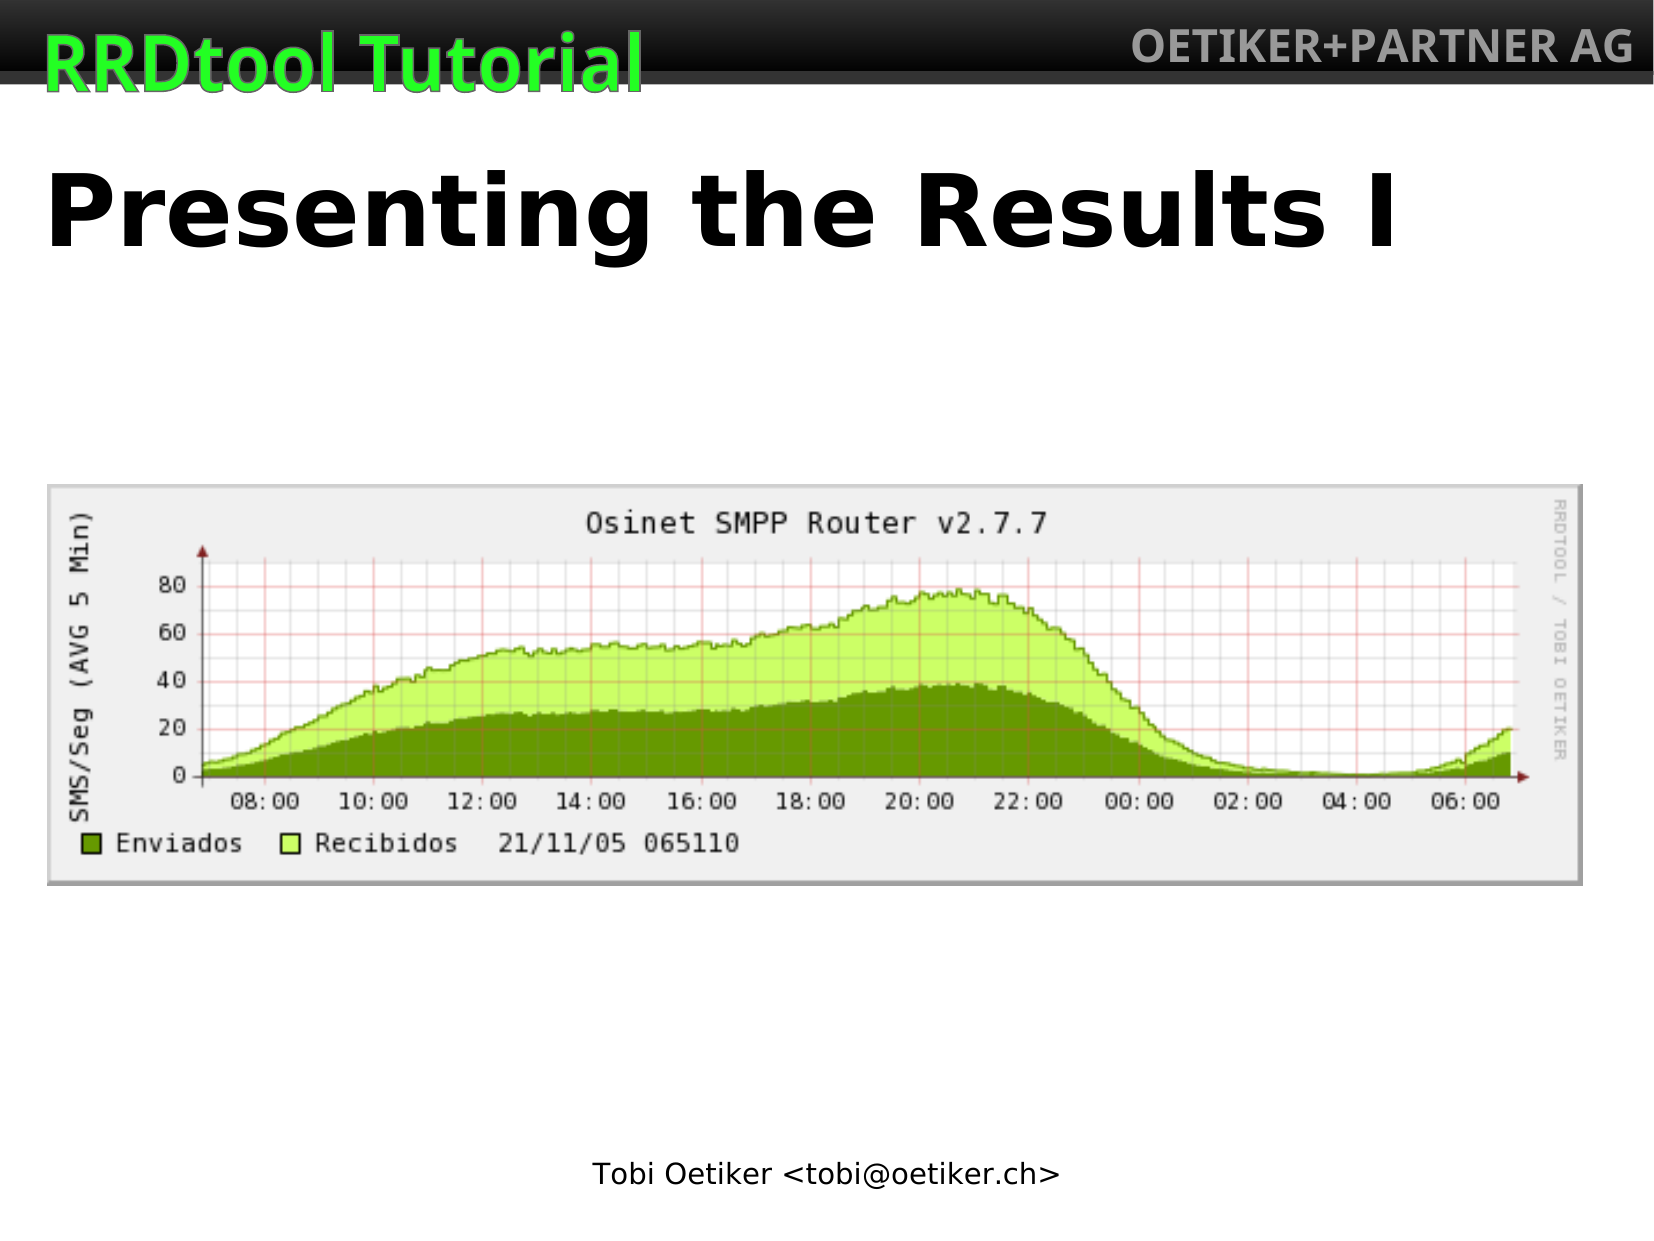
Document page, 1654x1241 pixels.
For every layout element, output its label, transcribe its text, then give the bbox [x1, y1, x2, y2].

picture [47, 484, 1583, 886]
title Presenting the Results I [43, 137, 1582, 287]
